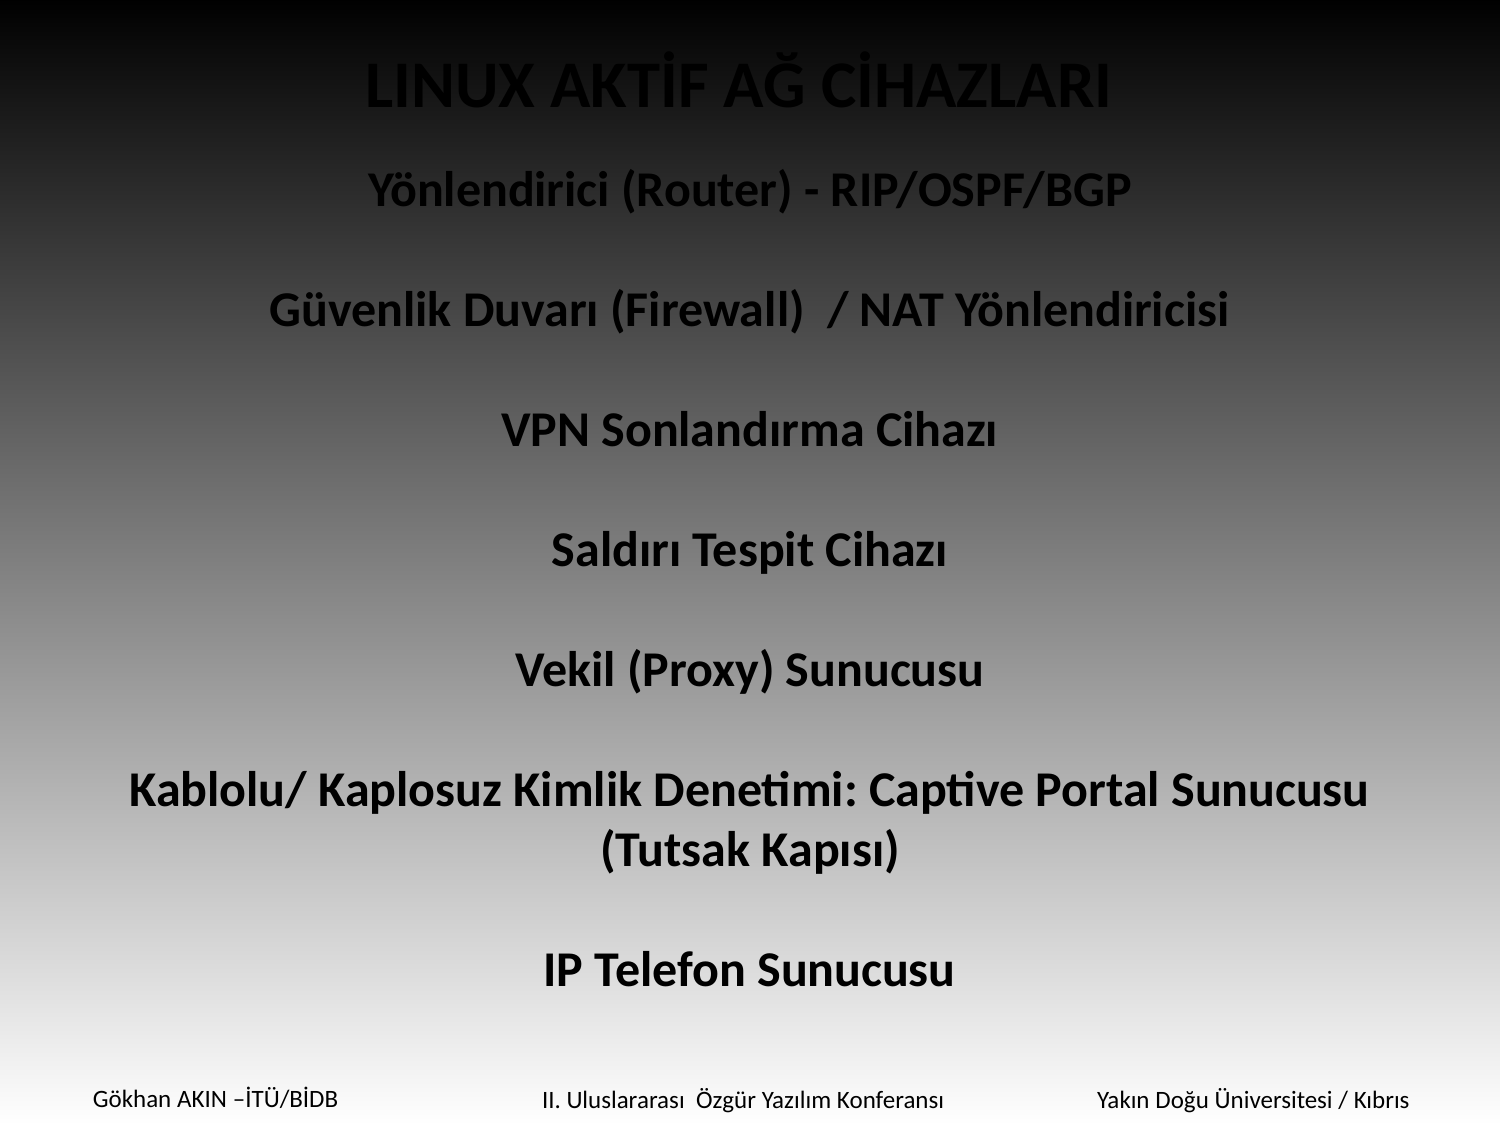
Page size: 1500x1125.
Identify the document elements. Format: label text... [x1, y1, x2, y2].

text_box Yönlendirici (Router) - RIP/OSPF/BGP Güvenlik Duvarı (Firewall) / NAT Yönlendiricisi VPN Sonlandırma Cihazı Saldırı Tespit Cihazı Vekil (Proxy) Sunucusu Kablolu/ Kaplosuz Kimlik Denetimi: Captive Portal Sunucusu (Tutsak Kapısı) IP Telefon Sunucusu [112, 148, 1388, 1004]
text_box LINUX AKTİF AĞ CİHAZLARI [301, 33, 1178, 129]
